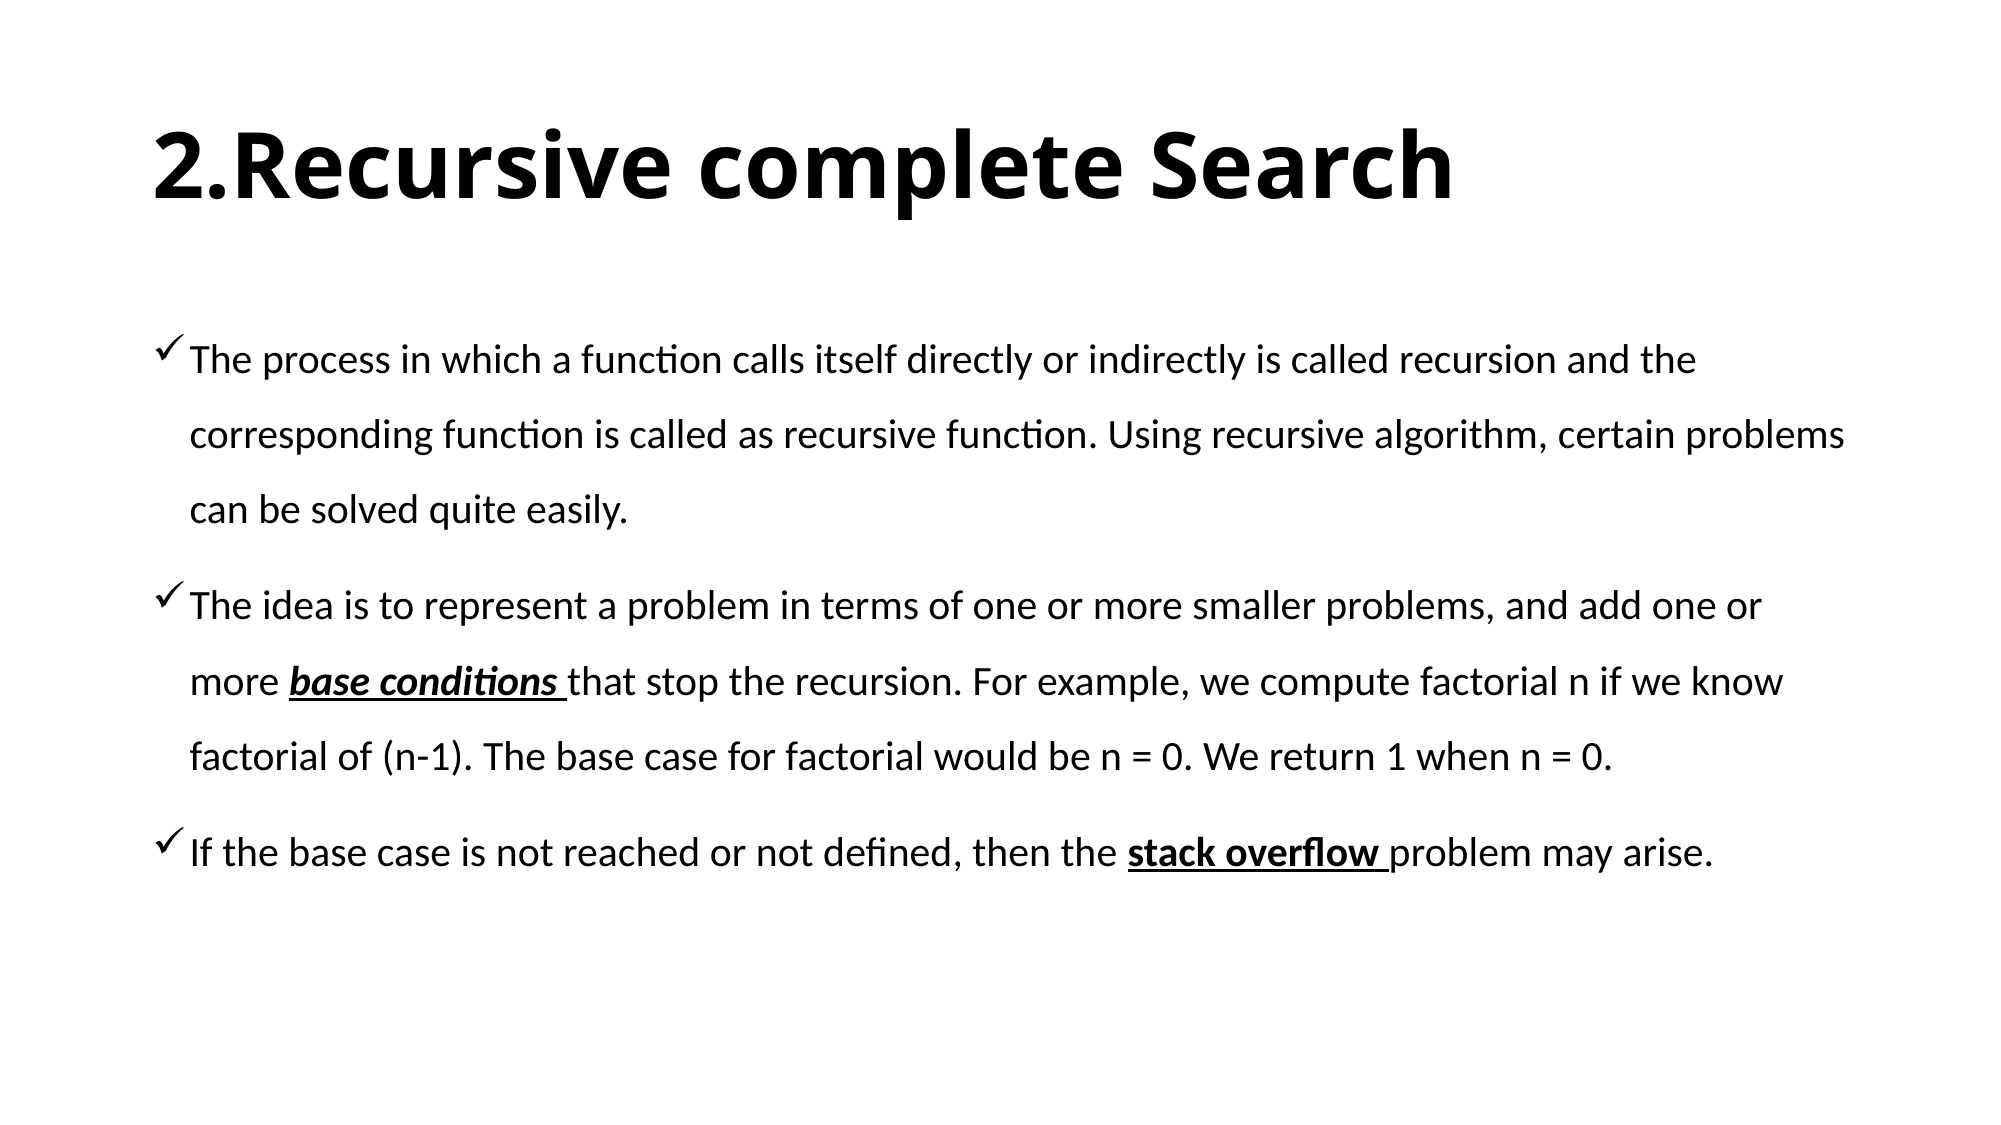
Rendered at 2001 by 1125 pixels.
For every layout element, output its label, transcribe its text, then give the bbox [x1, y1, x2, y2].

text_box The process in which a function calls itself directly or indirectly is called recursion and the corresponding function is called as recursive function. Using recursive algorithm, certain problems can be solved quite easily. The idea is to represent a problem in terms of one or more smaller problems, and add one or more base conditions that stop the recursion. For example, we compute factorial n if we know factorial of (n-1). The base case for factorial would be n = 0. We return 1 when n = 0. If the base case is not reached or not defined, then the stack overflow problem may arise. [137, 299, 1863, 1014]
text_box 2.Recursive complete Search [137, 59, 1863, 278]
